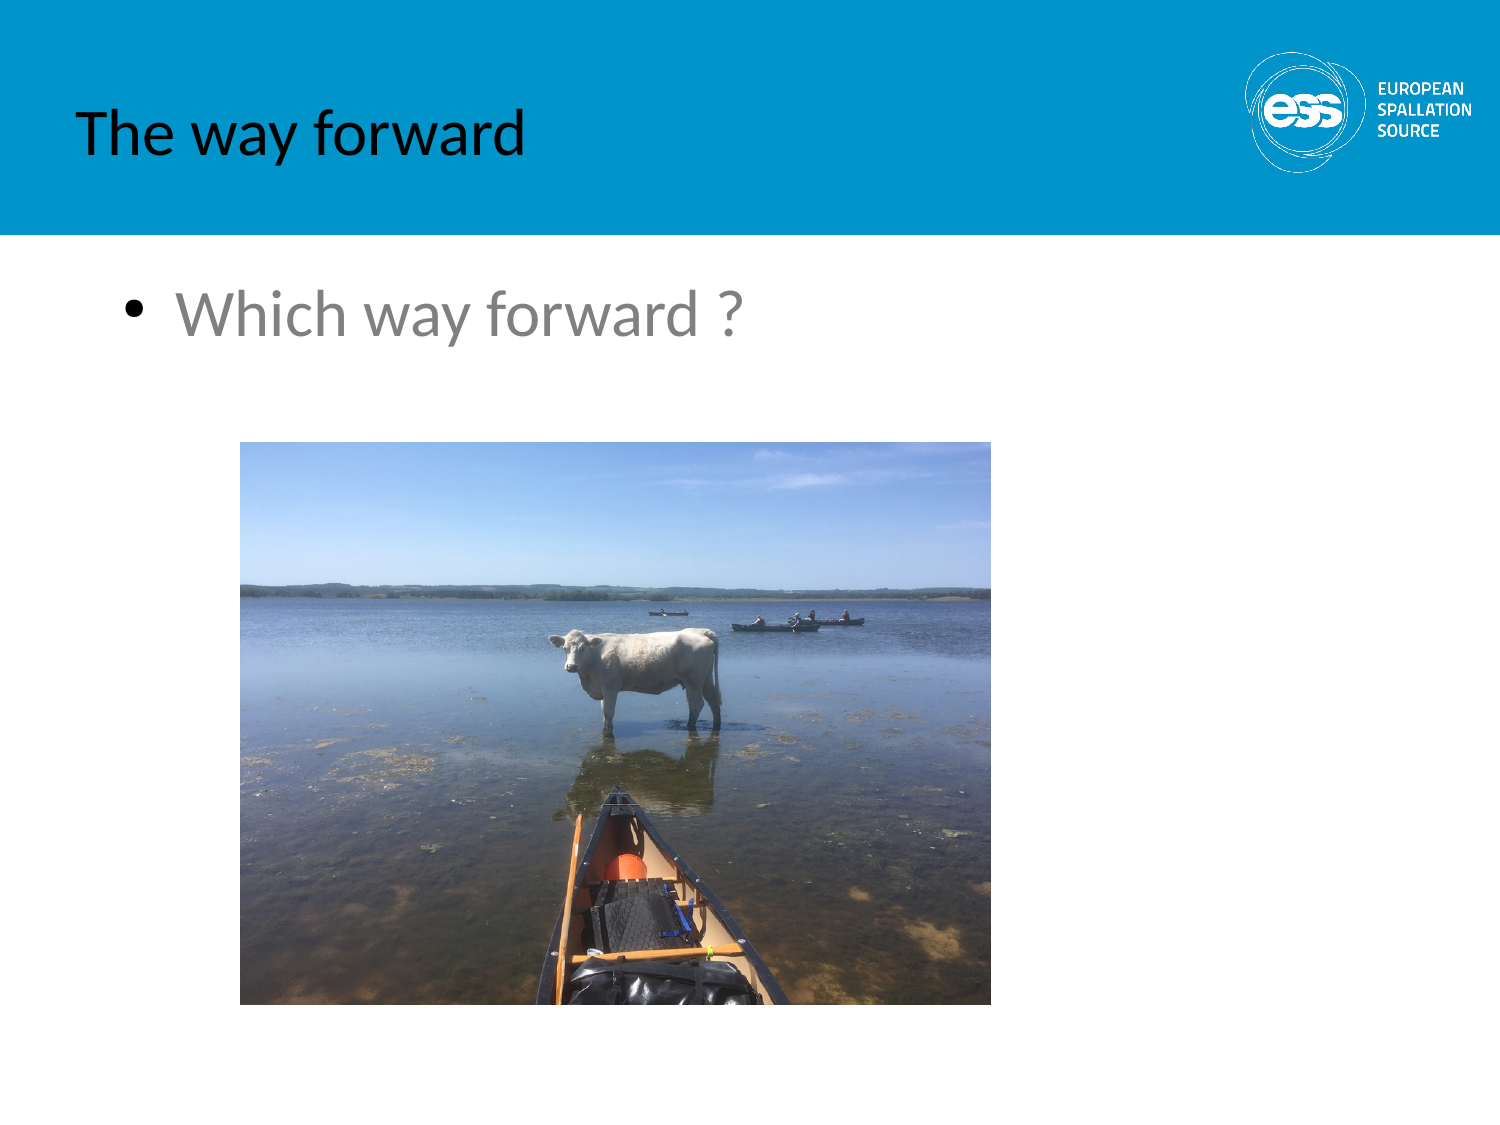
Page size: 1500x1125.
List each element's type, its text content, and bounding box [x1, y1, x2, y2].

picture [1443, 86, 1450, 93]
picture [1436, 104, 1444, 115]
picture [240, 442, 991, 1005]
picture [1398, 109, 1406, 115]
picture [1454, 83, 1458, 94]
picture [1432, 125, 1438, 136]
picture [1379, 83, 1385, 94]
list Which way forward ? [90, 262, 1441, 1005]
picture [1409, 104, 1415, 115]
picture [1418, 104, 1423, 115]
title The way forward [75, 45, 1247, 233]
picture [1400, 83, 1407, 94]
picture [1389, 104, 1393, 115]
picture [1264, 94, 1342, 127]
picture [1423, 83, 1430, 94]
picture [1422, 125, 1428, 134]
